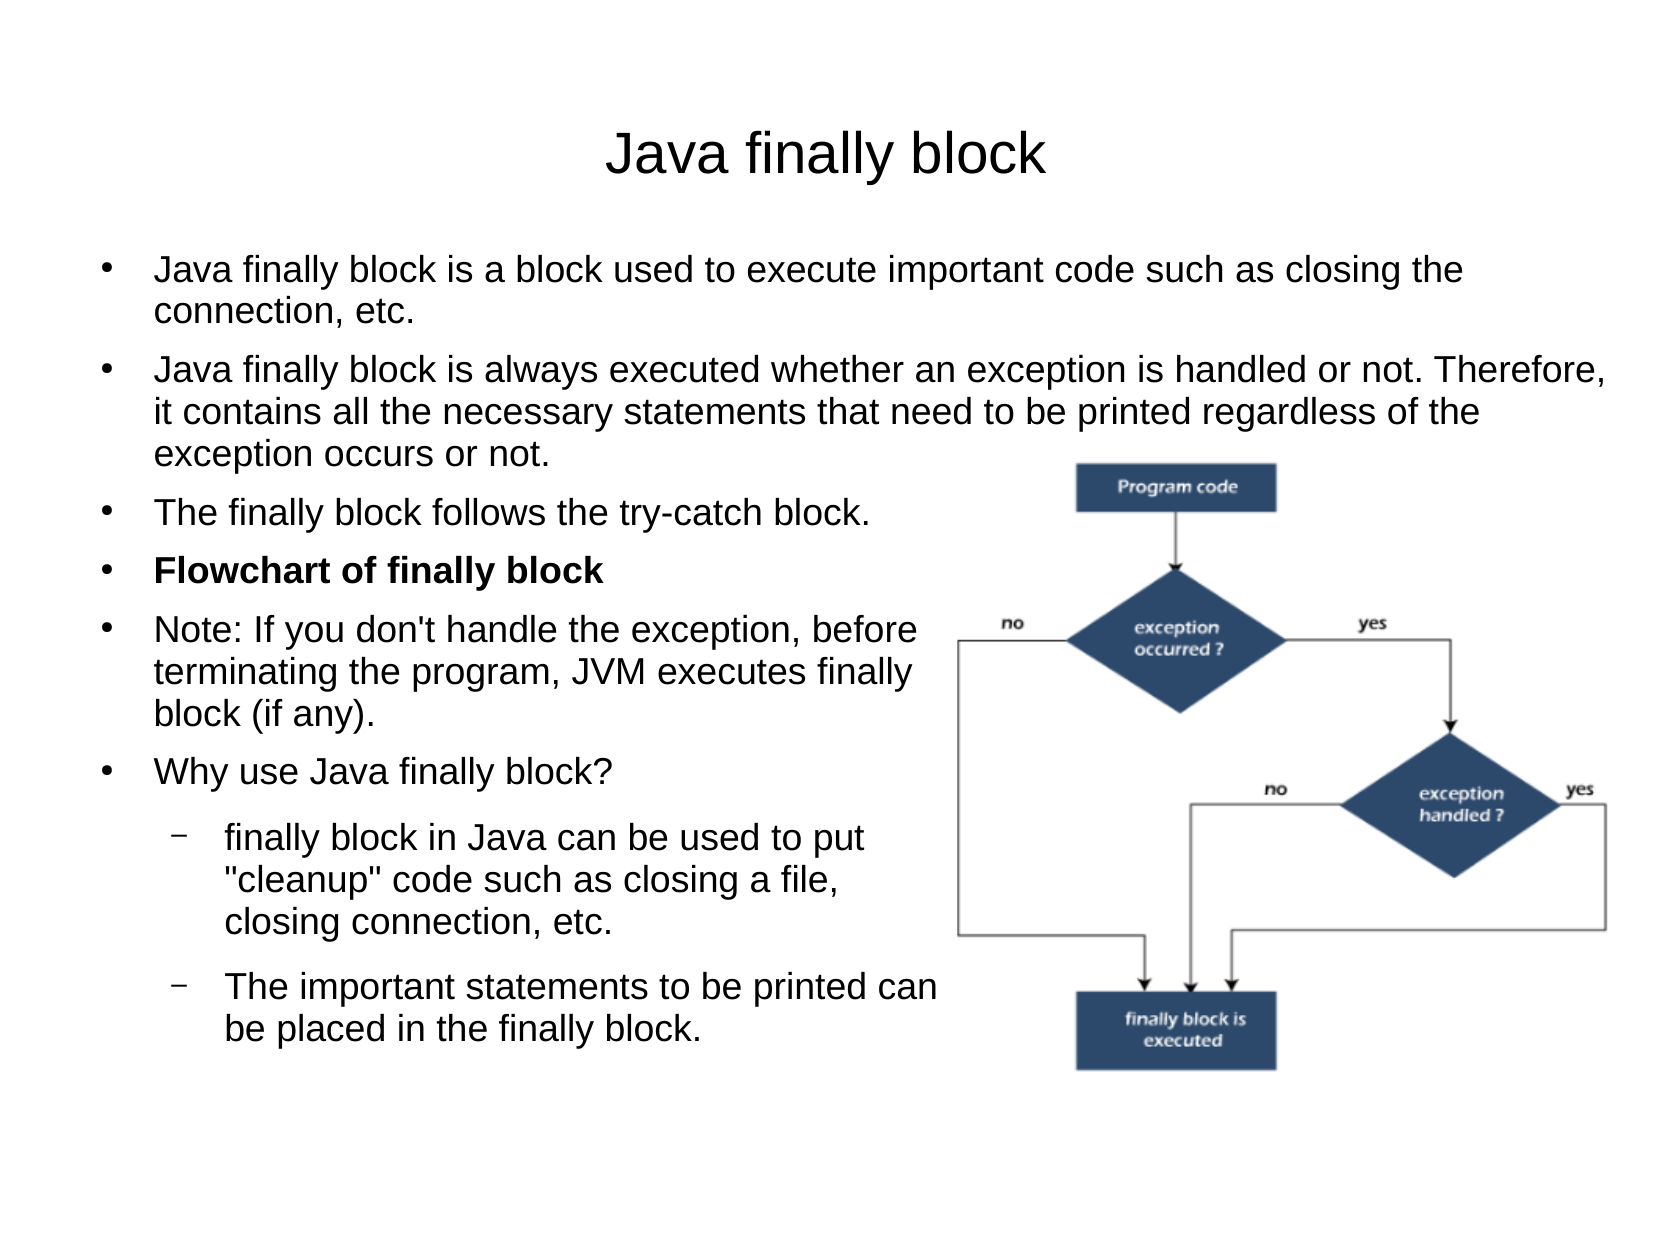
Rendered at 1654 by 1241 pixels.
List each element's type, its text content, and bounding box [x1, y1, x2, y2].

list Java finally block is a block used to execute important code such as closing the connection, etc. Java finally block is always executed whether an exception is handled or not. Therefore, it contains all the necessary statements that need to be printed regardless of the exception occurs or not. The finally block follows the try-catch block. Flowchart of finally block Note: If you don't handle the exception, before terminating the program, JVM executes finally block (if any). Why use Java finally block? finally block in Java can be used to put "cleanup" code such as closing a file, closing connection, etc. The important statements to be printed can be placed in the finally block. [82, 248, 1619, 1104]
title Java finally block [82, 49, 1571, 248]
picture [956, 451, 1612, 1075]
